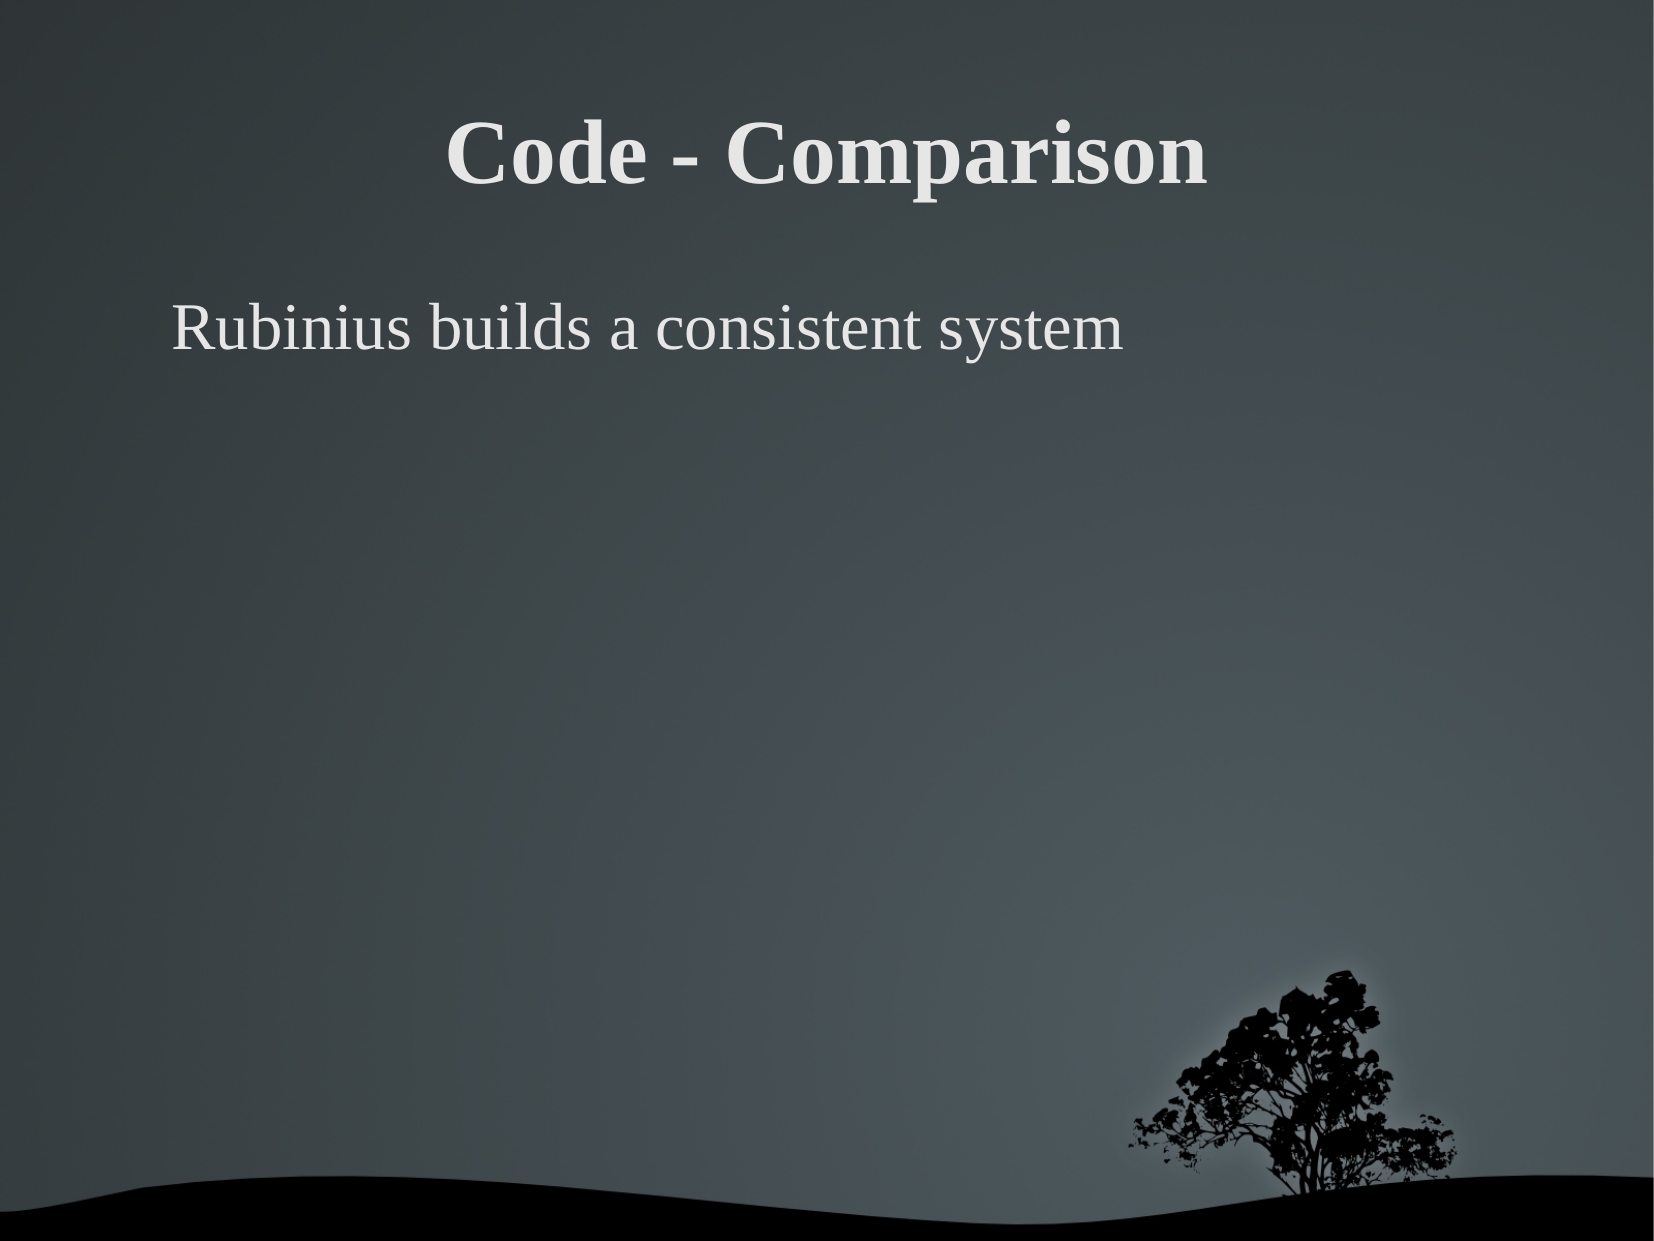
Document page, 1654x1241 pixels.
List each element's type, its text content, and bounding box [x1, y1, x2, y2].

picture [0, 0, 1654, 1241]
list Rubinius builds a consistent system [82, 290, 1571, 1094]
title Code - Comparison [82, 56, 1571, 250]
